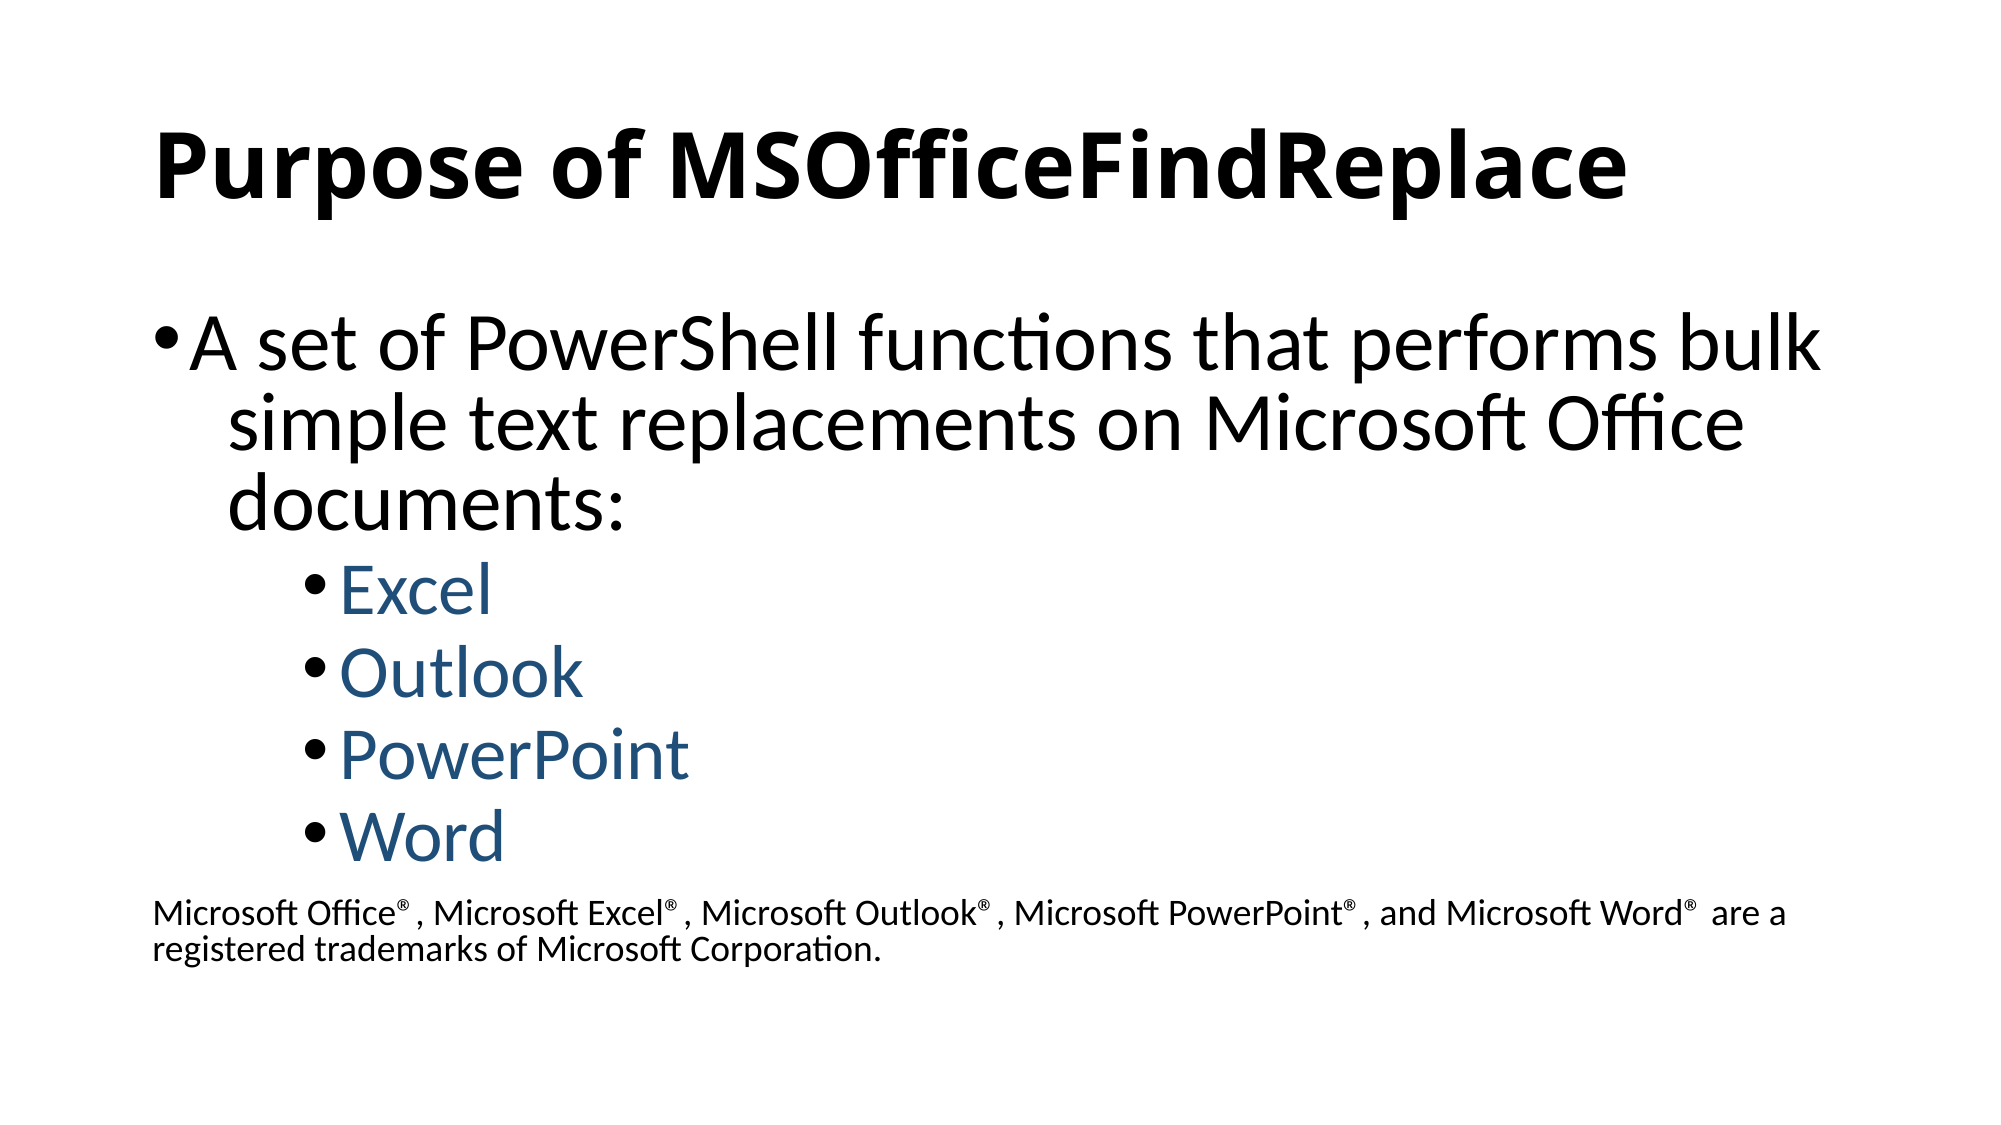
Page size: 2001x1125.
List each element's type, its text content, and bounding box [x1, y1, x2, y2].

list A set of PowerShell functions that performs bulk simple text replacements on Microsoft Office documents: Excel Outlook PowerPoint Word Microsoft Office®, Microsoft Excel®, Microsoft Outlook®, Microsoft PowerPoint®, and Microsoft Word® are a registered trademarks of Microsoft Corporation. [137, 299, 1863, 1014]
title Purpose of MSOfficeFindReplace [137, 59, 1863, 278]
